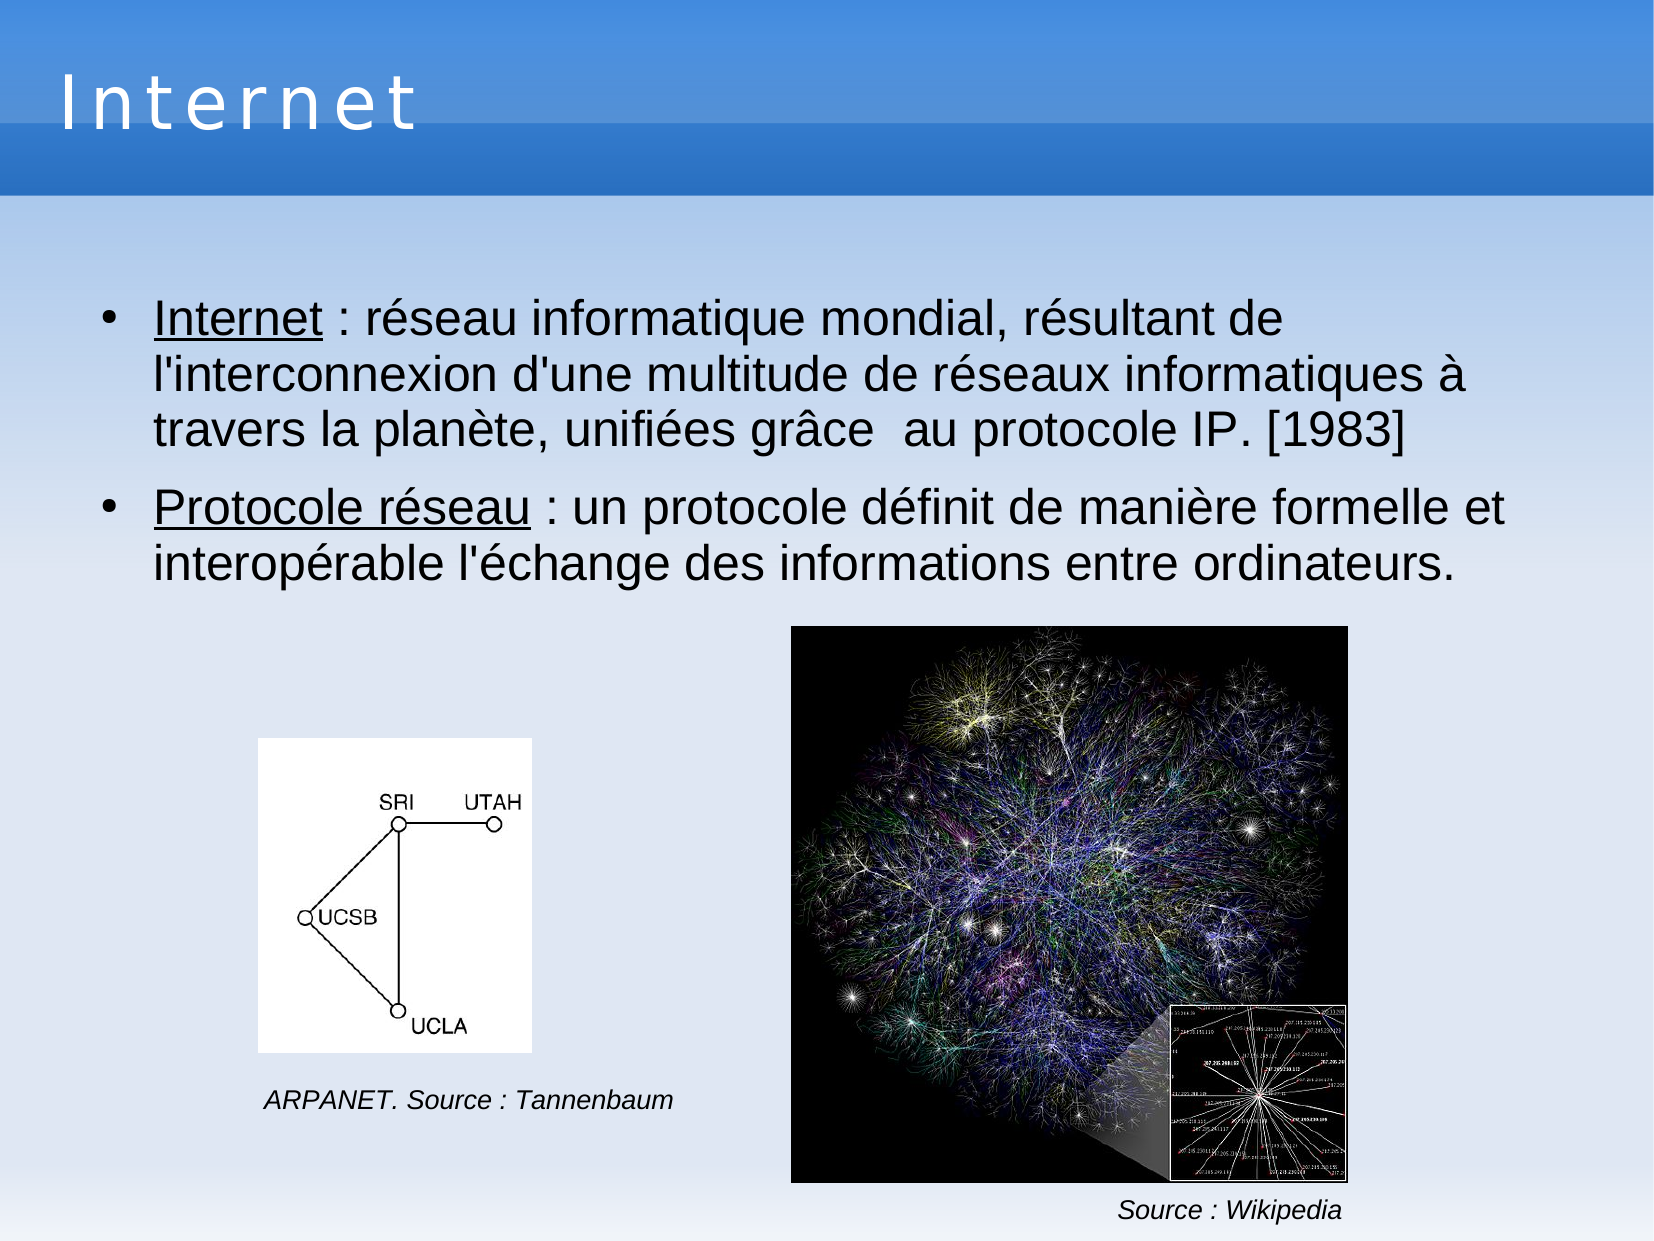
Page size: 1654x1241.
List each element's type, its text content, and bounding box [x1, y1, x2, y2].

list Internet : réseau informatique mondial, résultant de l'interconnexion d'une multitude de réseaux informatiques à travers la planète, unifiées grâce au protocole IP. [1983] Protocole réseau : un protocole définit de manière formelle et interopérable l'échange des informations entre ordinateurs. [82, 290, 1571, 1109]
title Internet [59, 29, 1270, 178]
picture [0, 0, 1654, 1241]
text_box ARPANET. Source : Tannenbaum [89, 1077, 689, 1130]
text_box Source : Wikipedia [1076, 1187, 1357, 1241]
